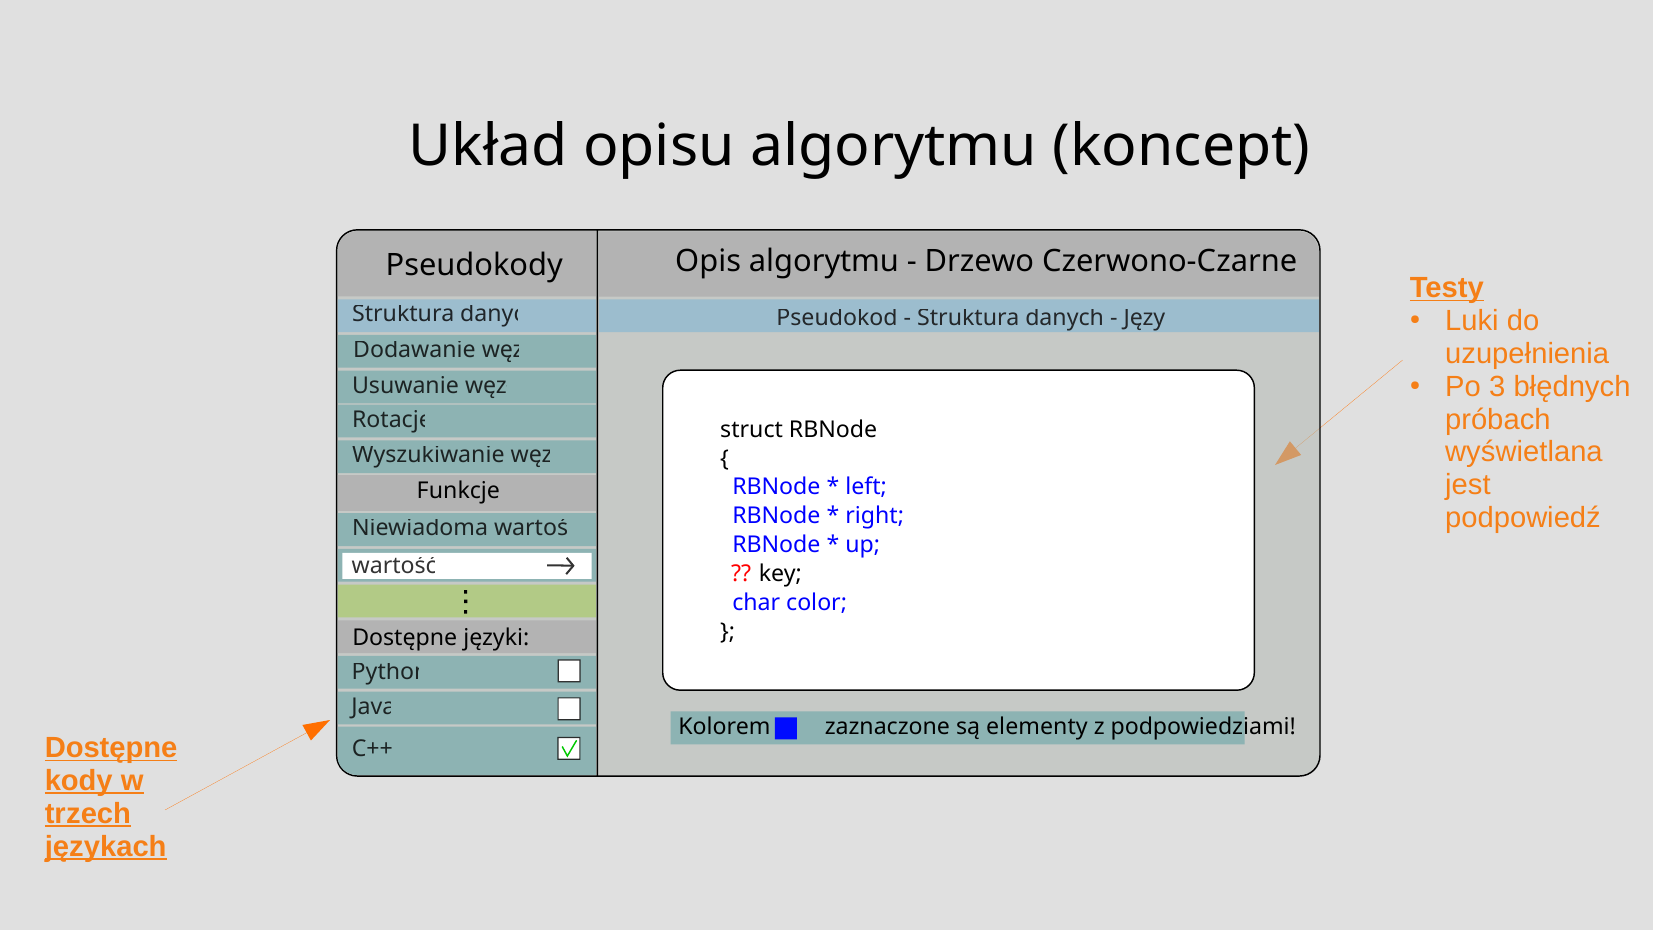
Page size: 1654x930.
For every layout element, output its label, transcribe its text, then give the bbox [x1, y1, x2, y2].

text_box Dostępne kody w trzech językach [30, 724, 241, 871]
text_box Testy Luki do uzupełnienia Po 3 błędnych próbach wyświetlana jest podpowiedź [1403, 264, 1653, 706]
picture [253, 1, 1403, 930]
